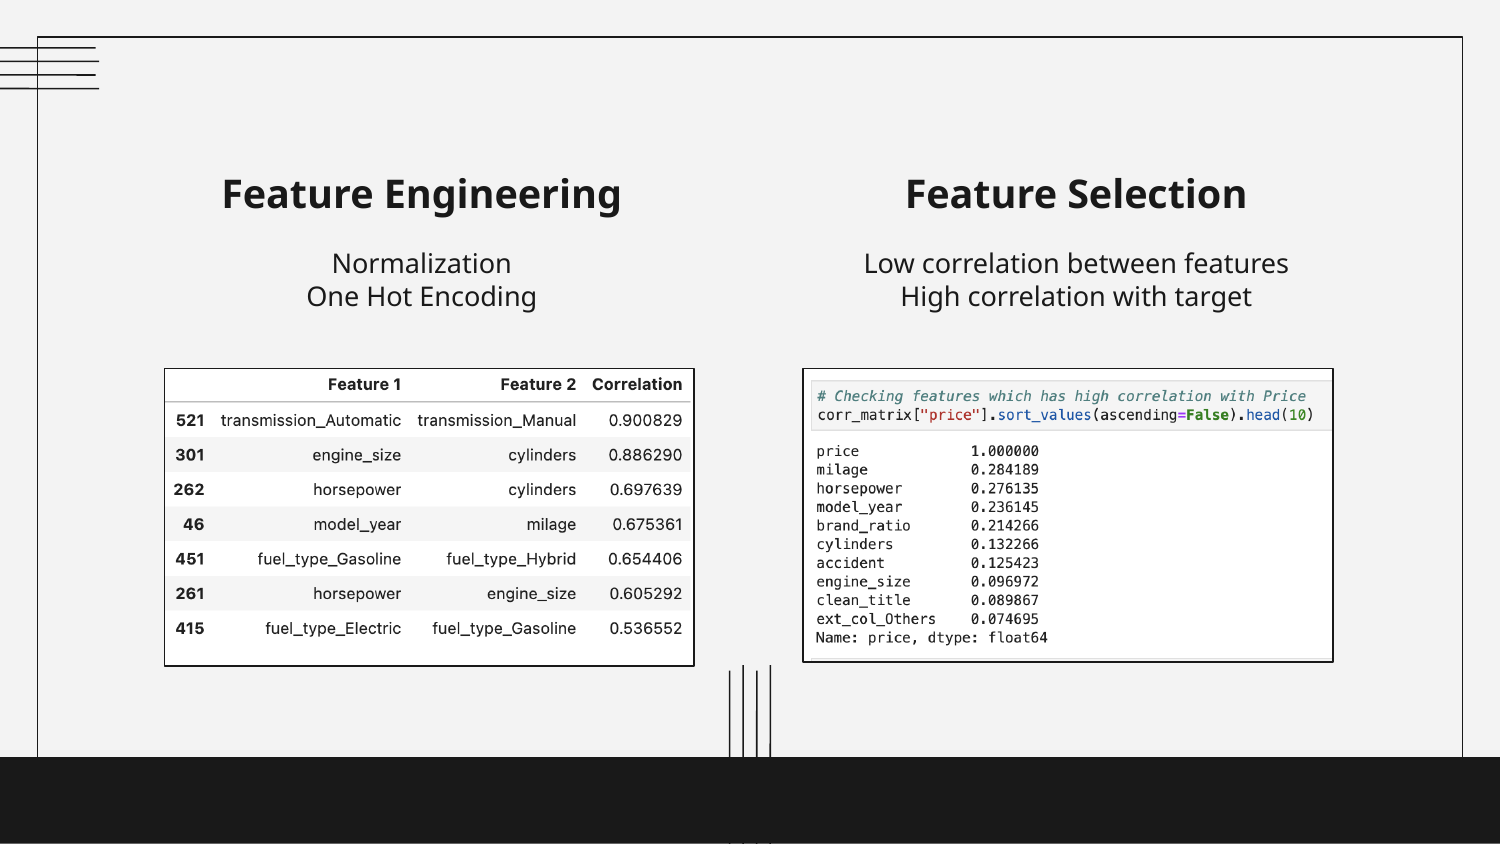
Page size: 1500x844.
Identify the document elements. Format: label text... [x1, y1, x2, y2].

picture [165, 369, 694, 666]
subtitle Feature Selection [839, 157, 1314, 232]
subtitle Feature Engineering [184, 157, 659, 232]
subtitle Normalization One Hot Encoding [184, 232, 659, 332]
picture [803, 369, 1332, 662]
subtitle Low correlation between features High correlation with target [839, 232, 1314, 332]
